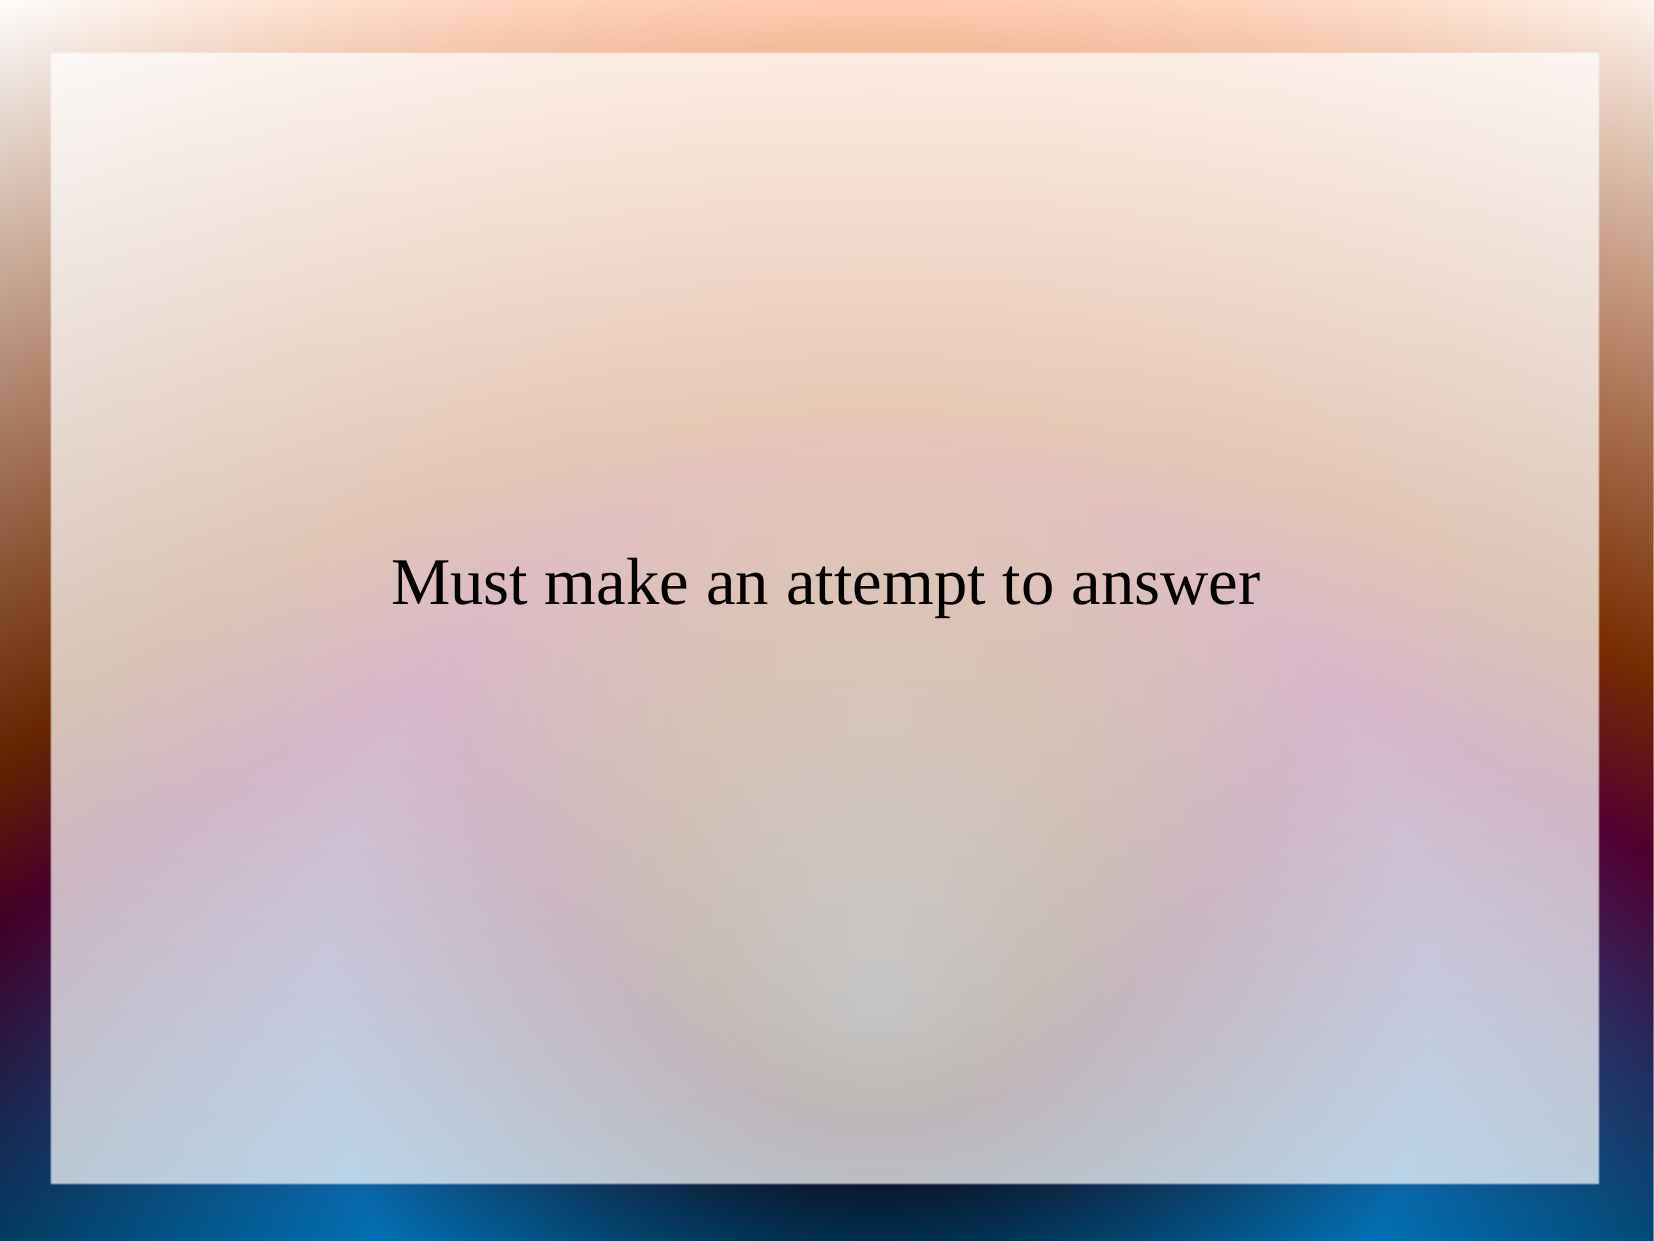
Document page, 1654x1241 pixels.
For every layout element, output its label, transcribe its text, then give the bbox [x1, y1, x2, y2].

picture [0, 0, 1654, 1241]
subtitle Must make an attempt to answer [82, 55, 1571, 1109]
